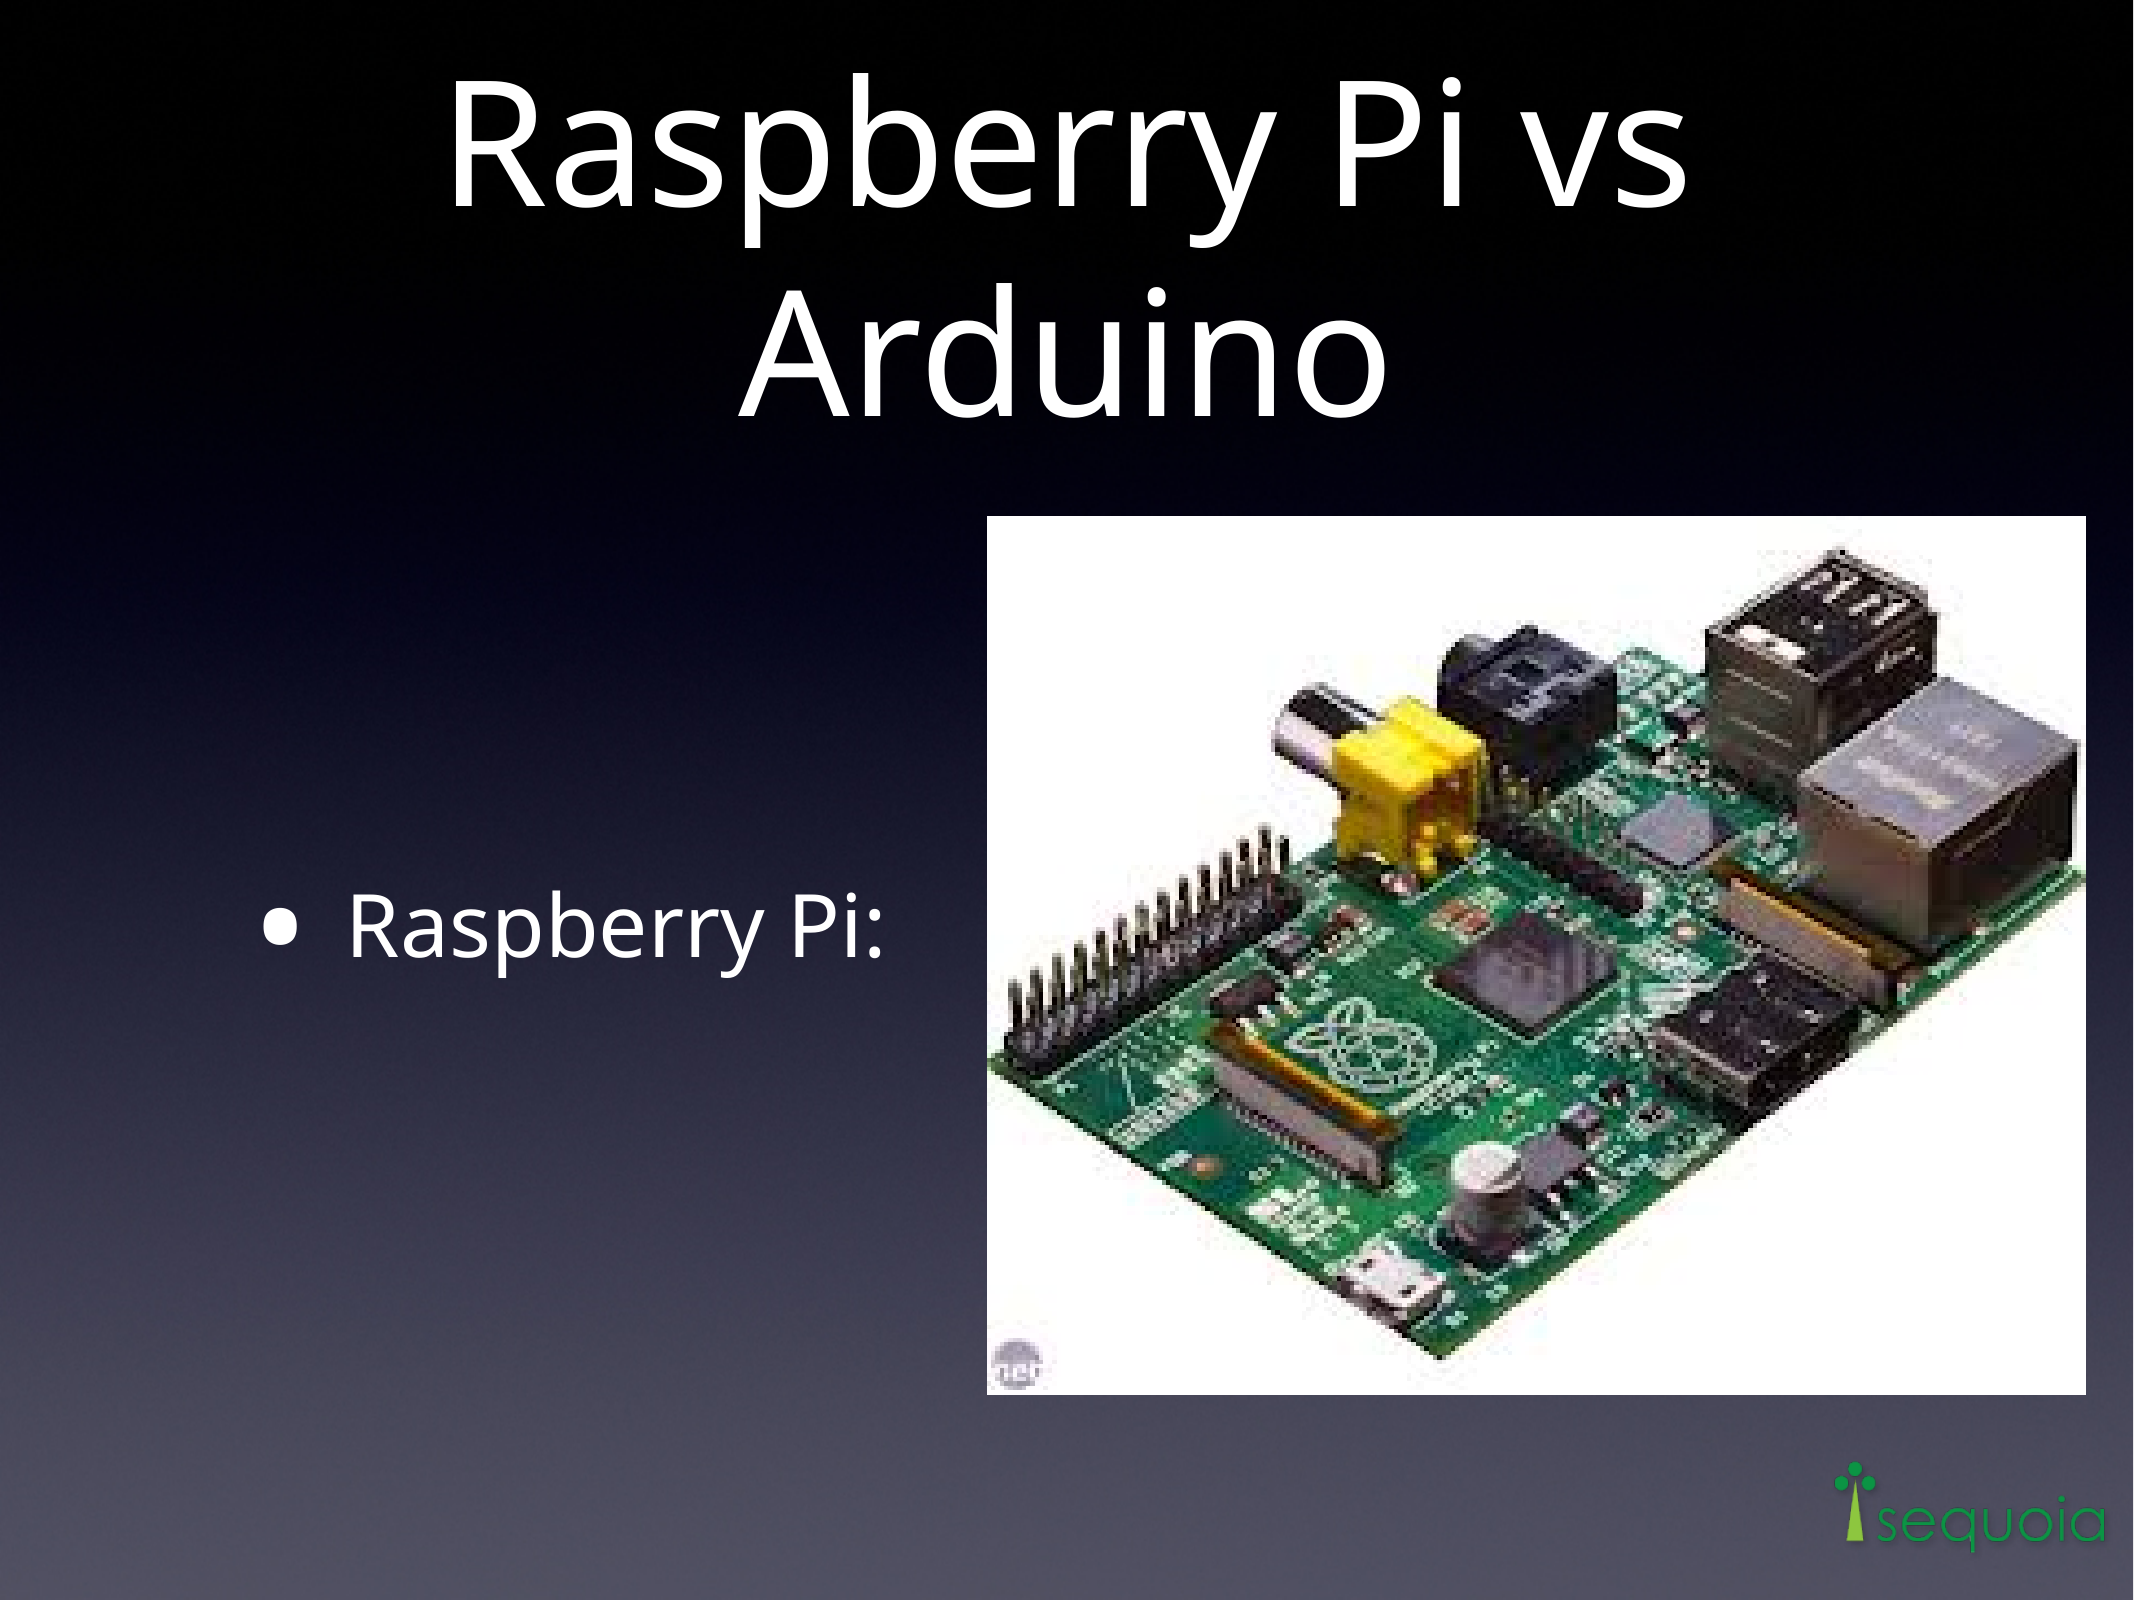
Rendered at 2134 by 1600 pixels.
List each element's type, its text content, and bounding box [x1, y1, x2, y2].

subtitle Raspberry Pi: [208, 454, 1925, 1392]
title Raspberry Pi vs Arduino [208, 23, 1925, 454]
picture [0, 0, 2134, 1600]
